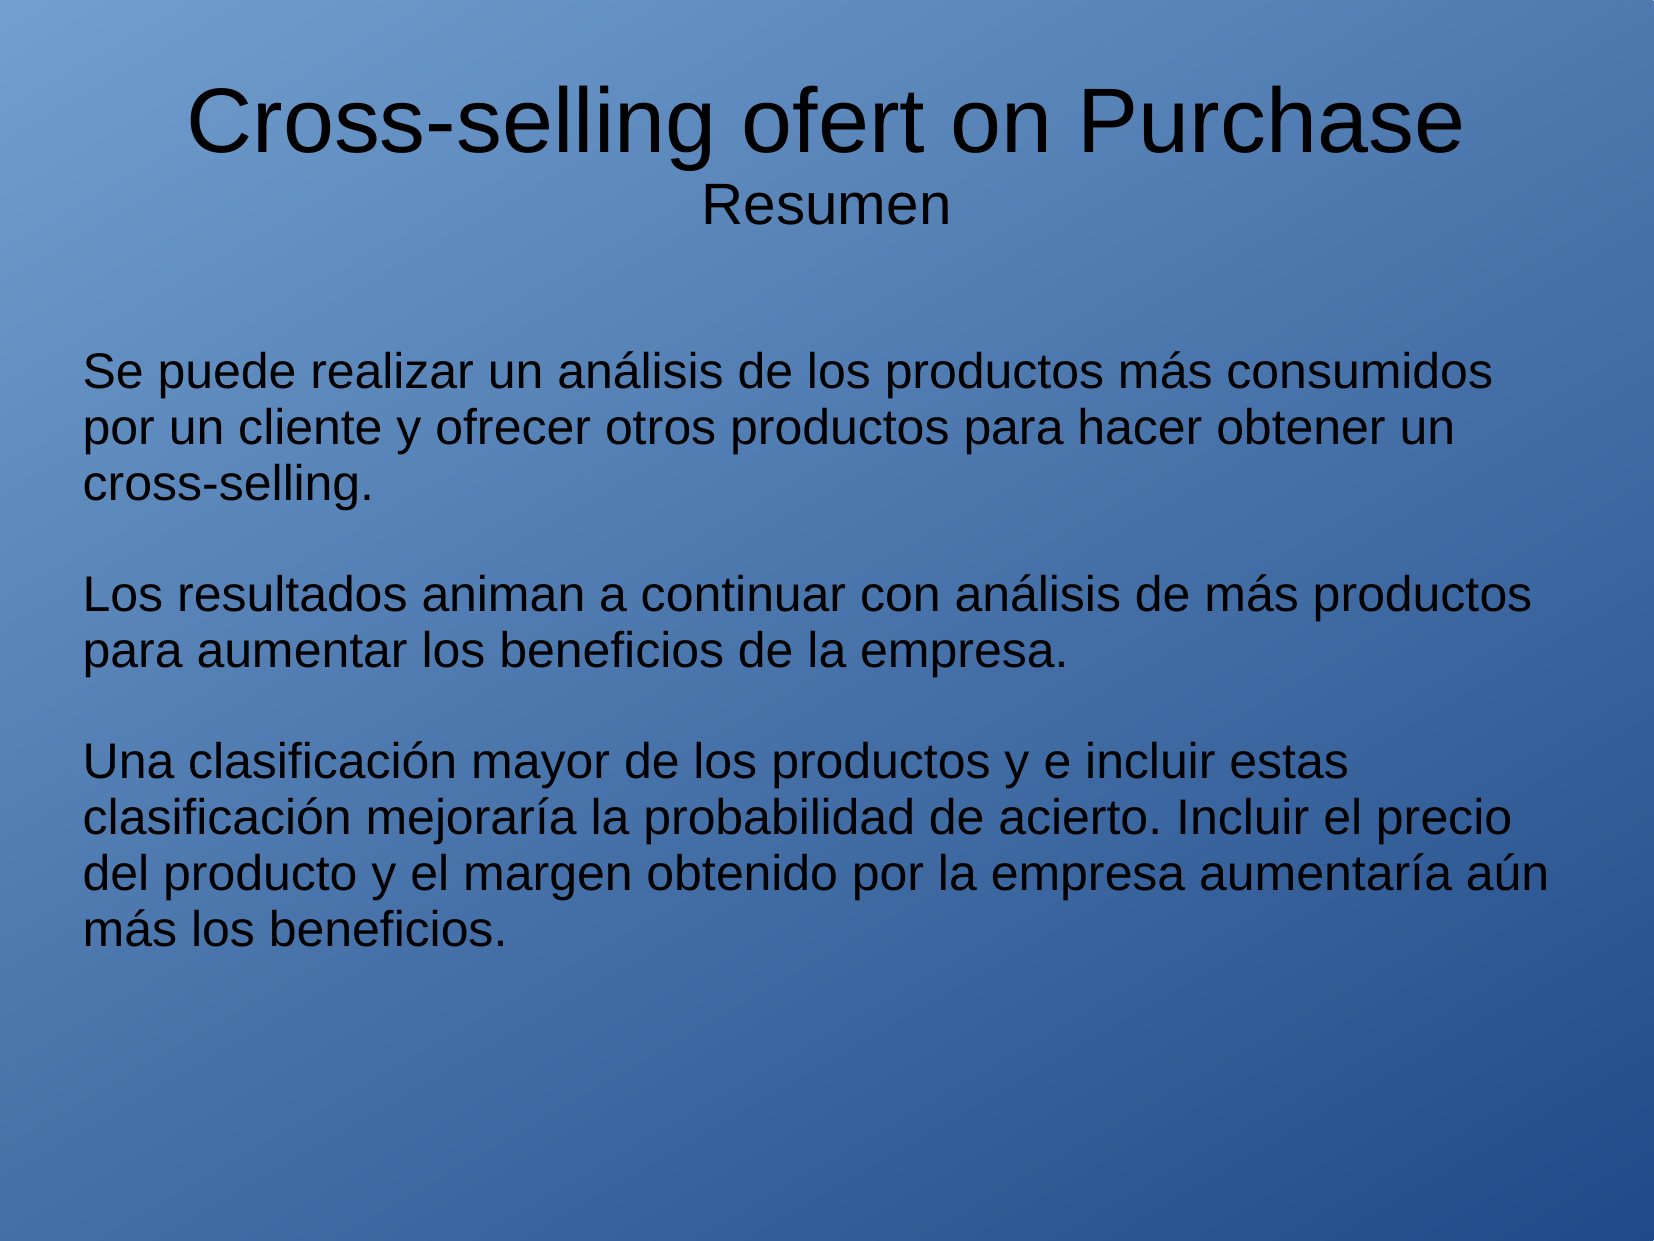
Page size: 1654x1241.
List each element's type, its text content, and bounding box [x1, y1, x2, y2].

subtitle Se puede realizar un análisis de los productos más consumidos por un cliente y ofrecer otros productos para hacer obtener un cross-selling. Los resultados animan a continuar con análisis de más productos para aumentar los beneficios de la empresa. Una clasificación mayor de los productos y e incluir estas clasificación mejoraría la probabilidad de acierto. Incluir el precio del producto y el margen obtenido por la empresa aumentaría aún más los beneficios. [82, 290, 1571, 1010]
title Cross-selling ofert on Purchase Resumen [82, 49, 1571, 257]
